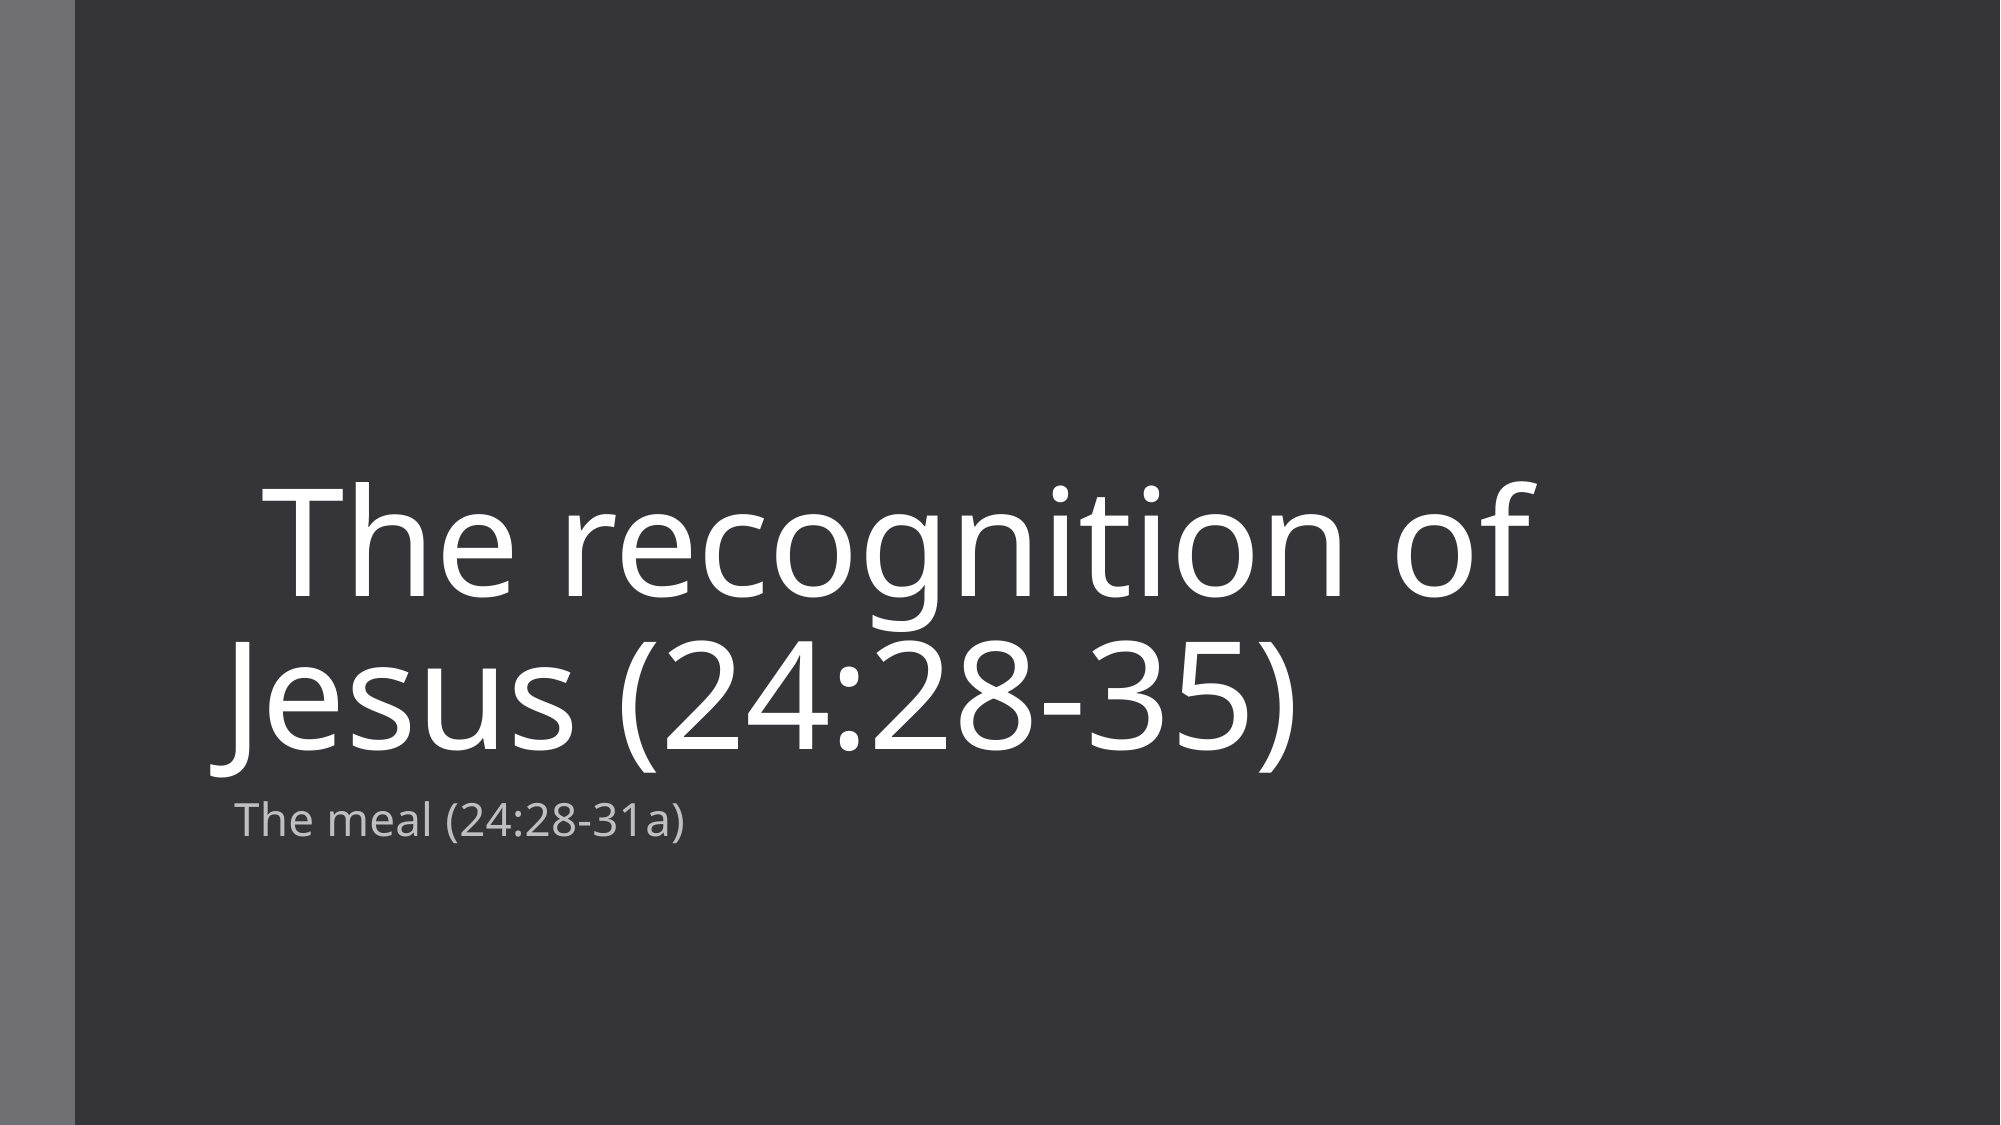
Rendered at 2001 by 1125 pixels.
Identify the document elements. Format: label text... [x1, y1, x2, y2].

title The recognition of Jesus (24:28-35) [206, 124, 1752, 787]
subtitle The meal (24:28-31a) [206, 787, 1752, 1066]
